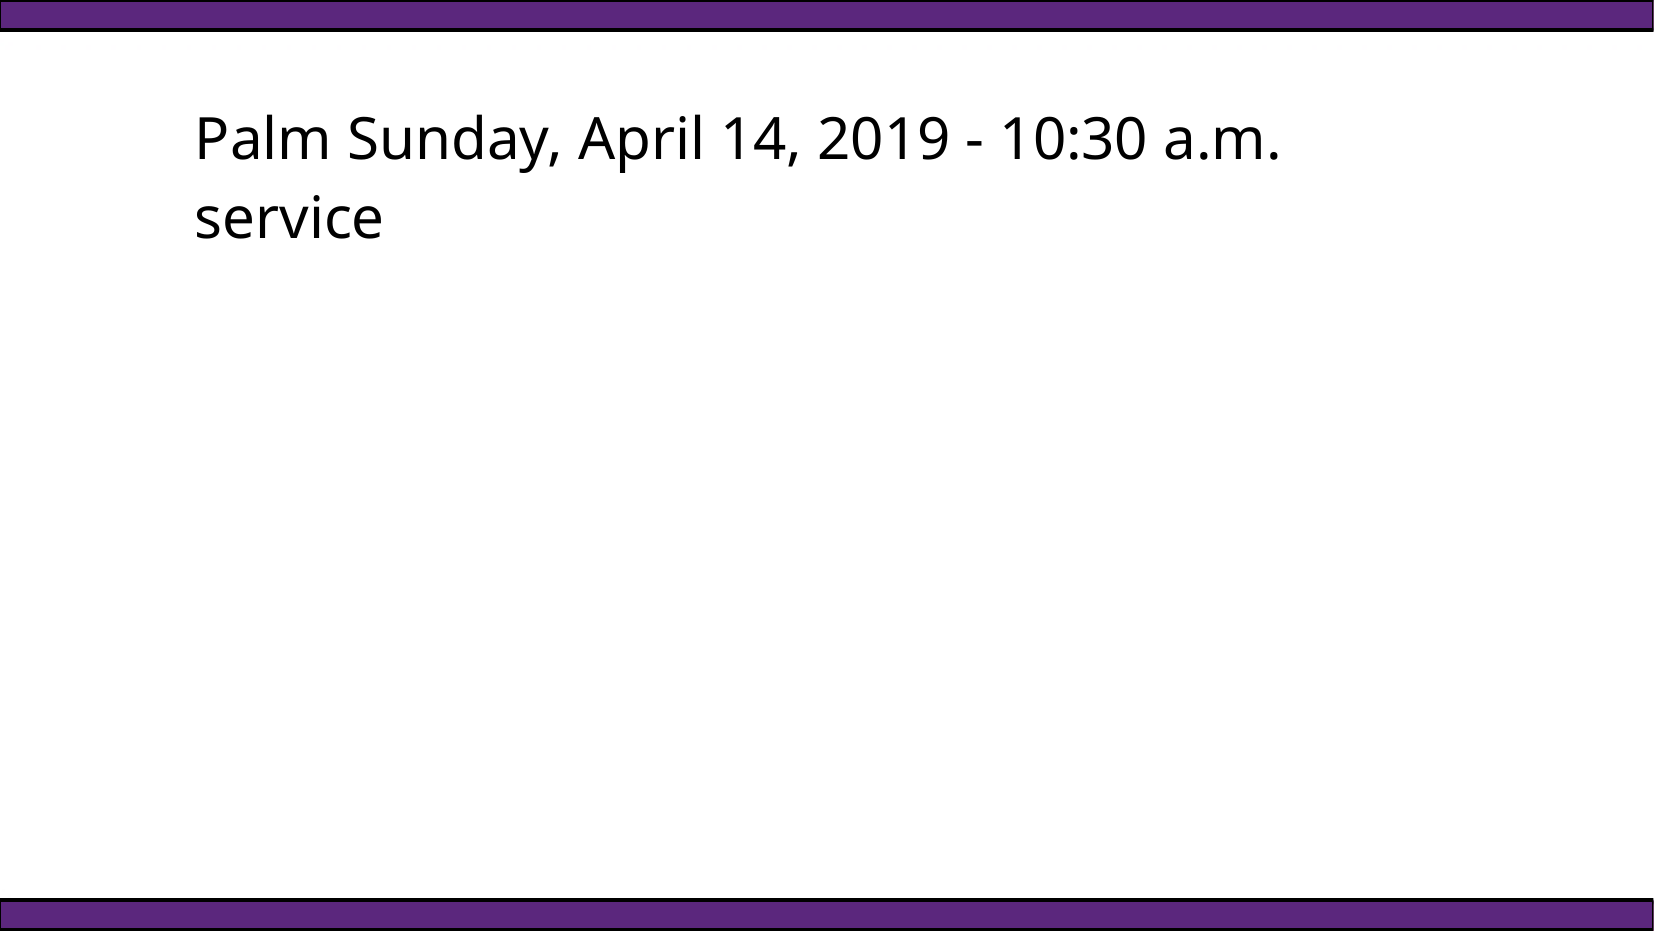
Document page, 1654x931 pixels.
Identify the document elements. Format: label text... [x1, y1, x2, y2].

text_box [0, 0, 1654, 31]
picture [0, 31, 1654, 900]
text_box Palm Sunday, April 14, 2019 - 10:30 a.m. service [180, 90, 1471, 260]
text_box [0, 900, 1654, 931]
